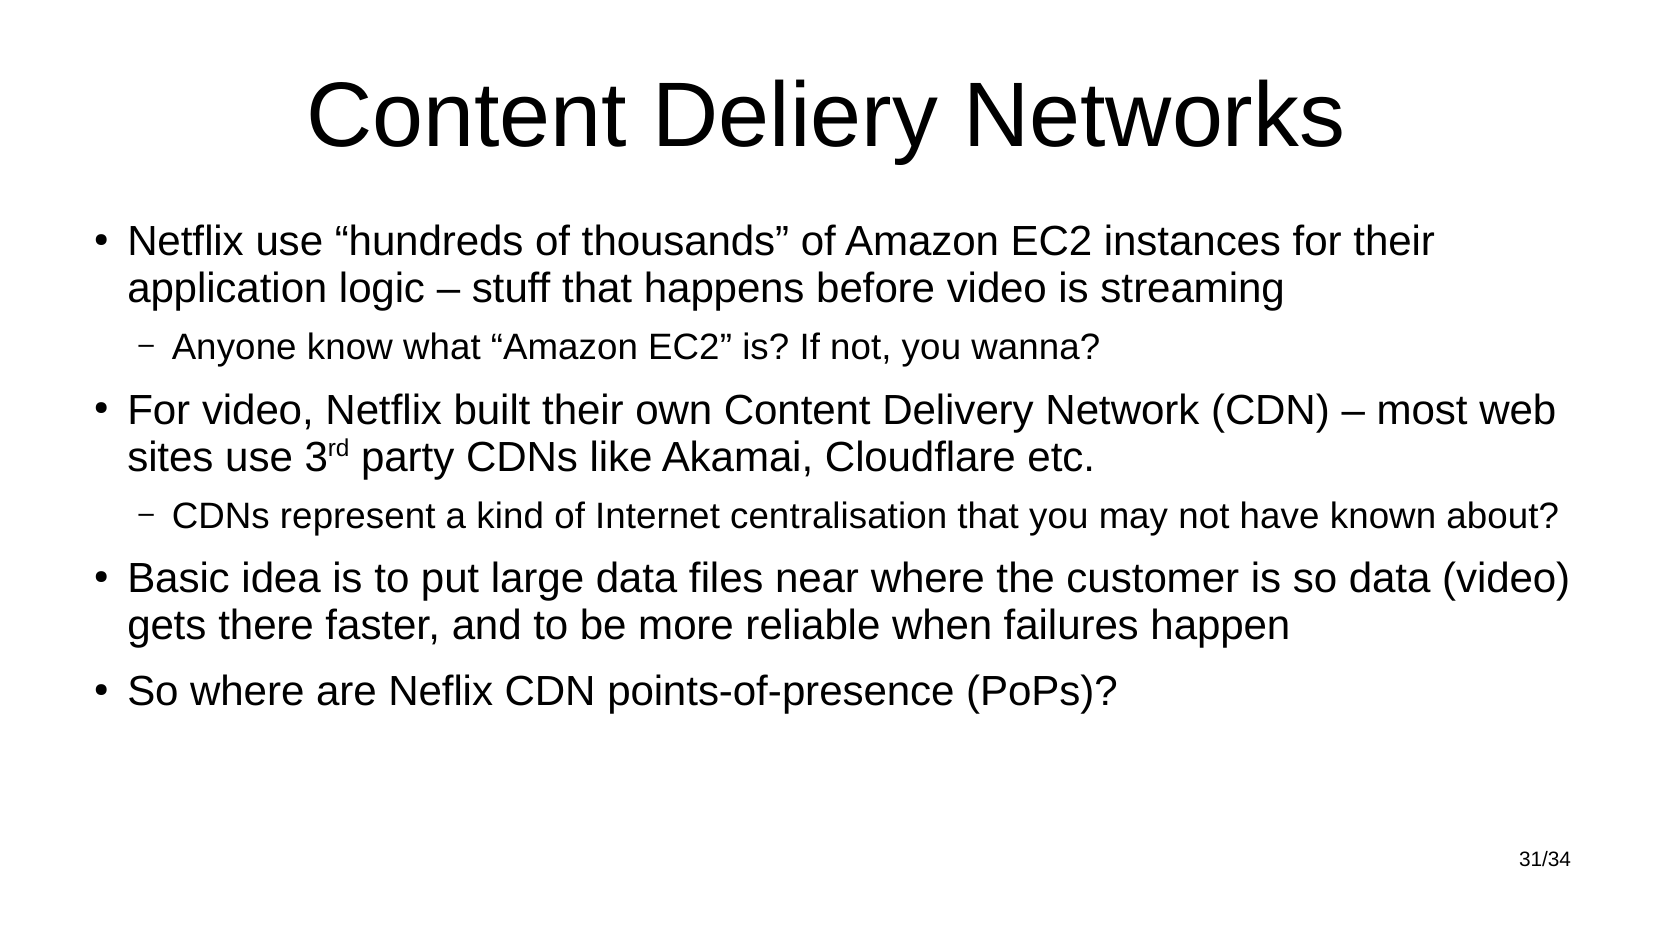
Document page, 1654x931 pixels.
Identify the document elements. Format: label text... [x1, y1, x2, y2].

title Content Deliery Networks [82, 37, 1571, 193]
list Netflix use “hundreds of thousands” of Amazon EC2 instances for their application logic – stuff that happens before video is streaming Anyone know what “Amazon EC2” is? If not, you wanna? For video, Netflix built their own Content Delivery Network (CDN) – most web sites use 3rd party CDNs like Akamai, Cloudflare etc. CDNs represent a kind of Internet centralisation that you may not have known about? Basic idea is to put large data files near where the customer is so data (video) gets there faster, and to be more reliable when failures happen So where are Neflix CDN points-of-presence (PoPs)? [82, 217, 1571, 758]
